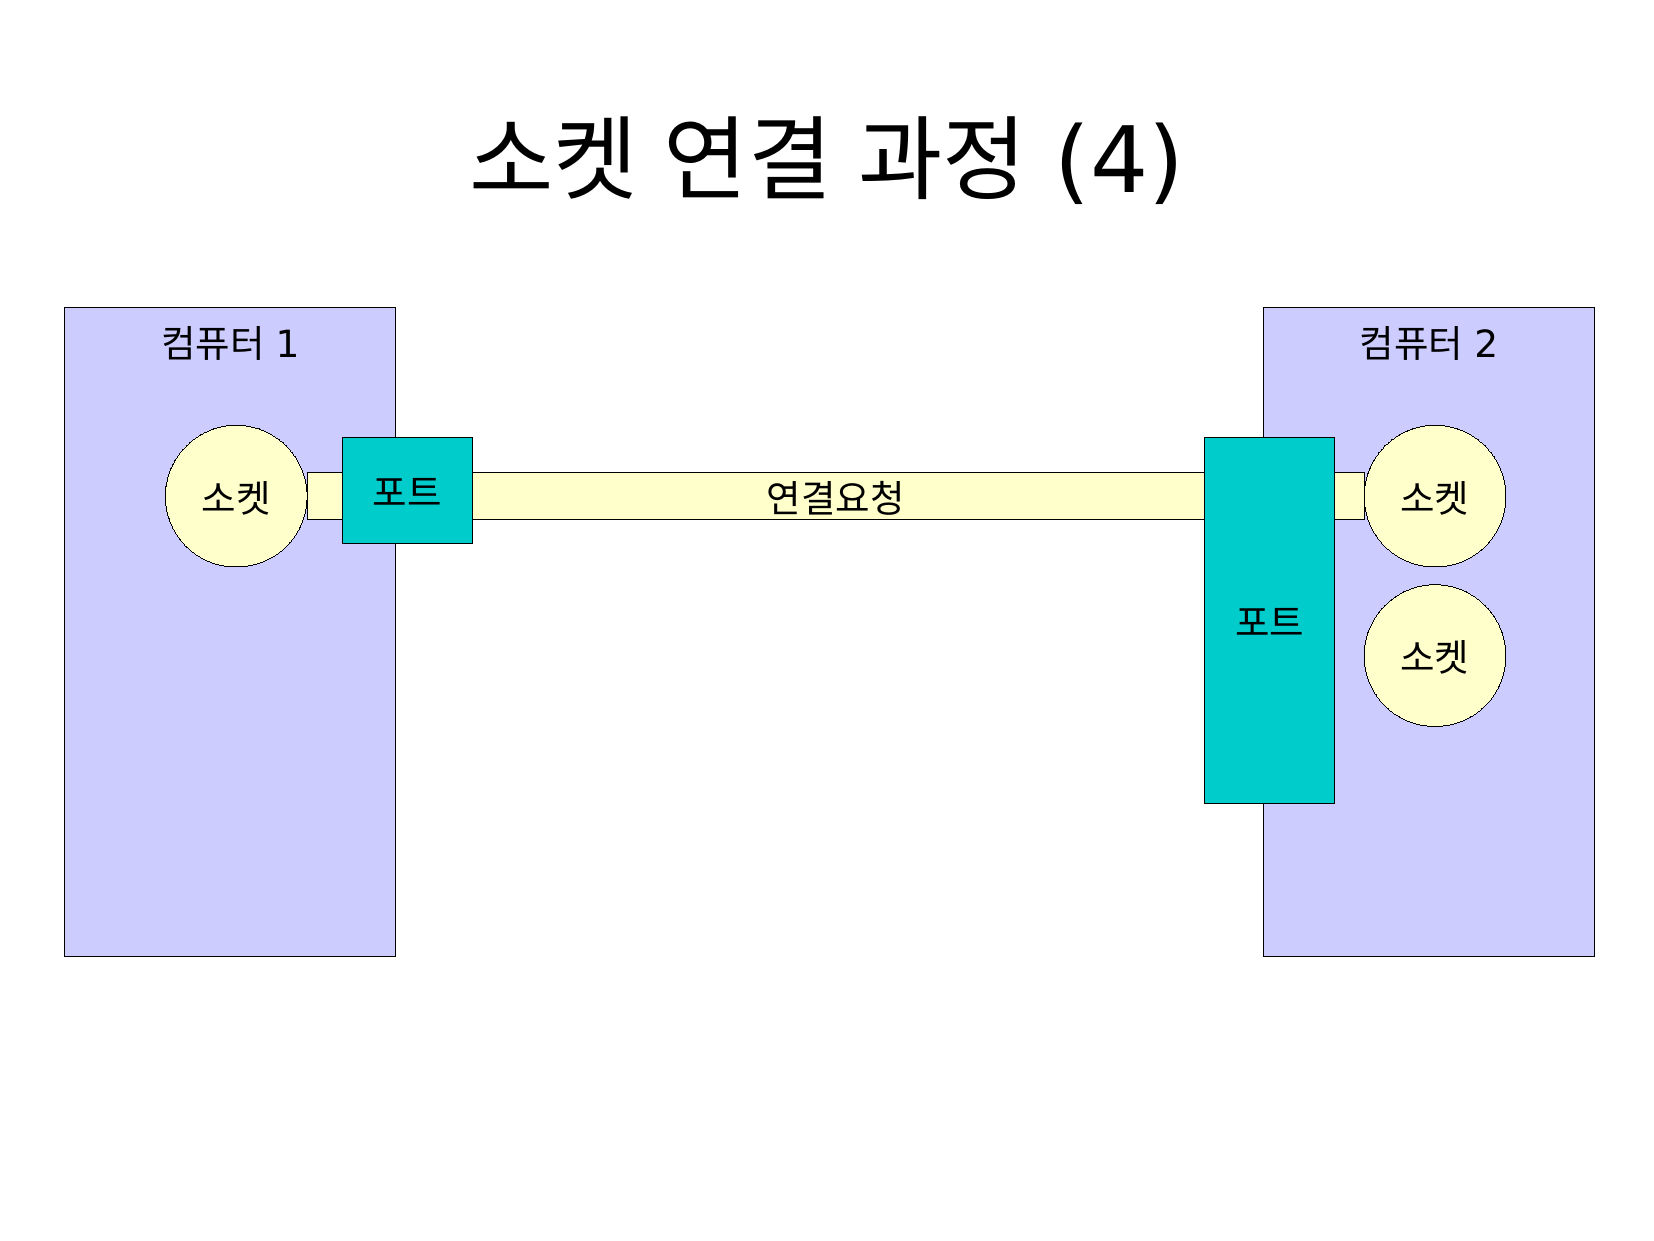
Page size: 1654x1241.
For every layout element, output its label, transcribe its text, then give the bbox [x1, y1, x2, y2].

text_box 소켓 [1364, 584, 1506, 727]
text_box 연결요청 [307, 472, 342, 520]
text_box 포트 [342, 437, 473, 544]
text_box 컴퓨터2 [1263, 307, 1595, 957]
title 소켓 연결 과정(4) [82, 49, 1571, 257]
text_box 포트 [1204, 437, 1335, 804]
text_box 연결요청 [1335, 472, 1365, 520]
text_box 소켓 [1365, 425, 1506, 567]
text_box 소켓 [165, 425, 307, 567]
text_box 연결요청 [473, 472, 1204, 520]
text_box 컴퓨터1 [64, 307, 396, 957]
